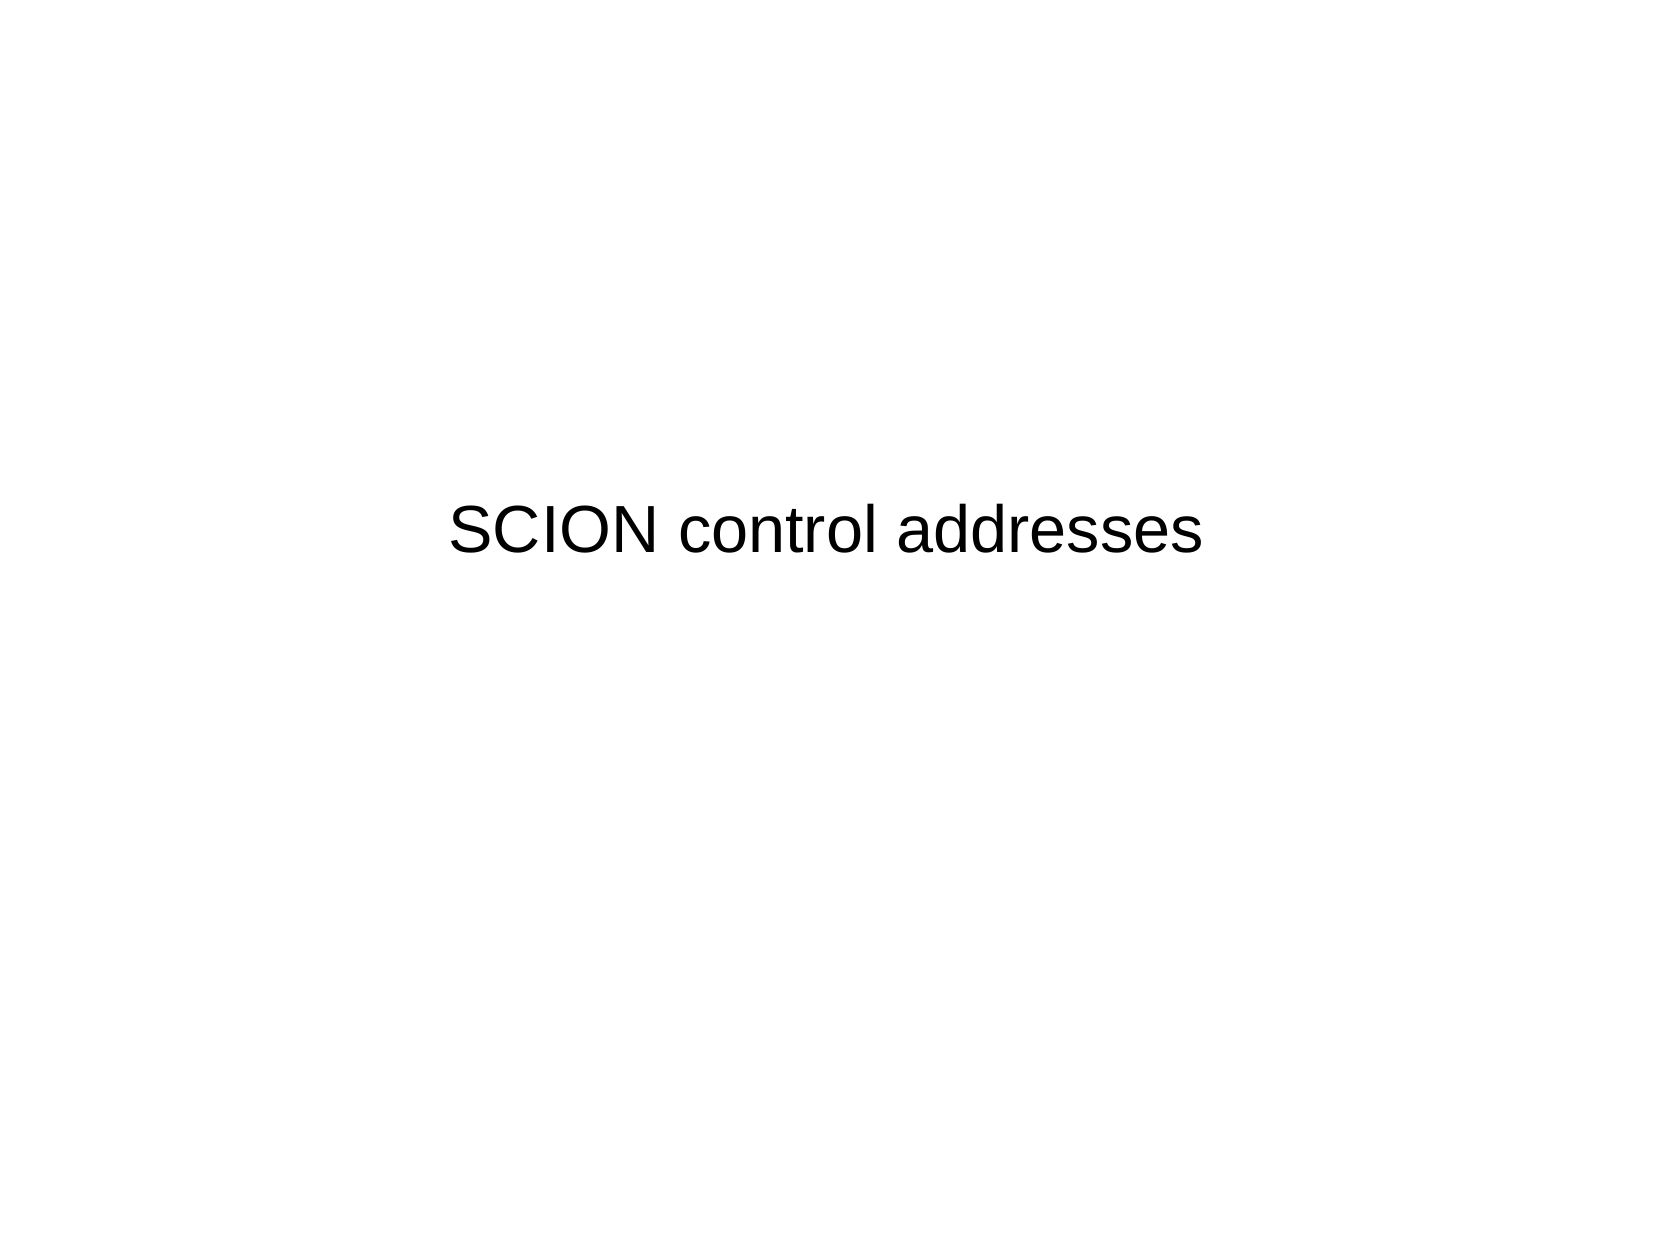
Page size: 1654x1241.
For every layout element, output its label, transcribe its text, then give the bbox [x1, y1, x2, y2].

subtitle SCION control addresses [82, 49, 1571, 1010]
